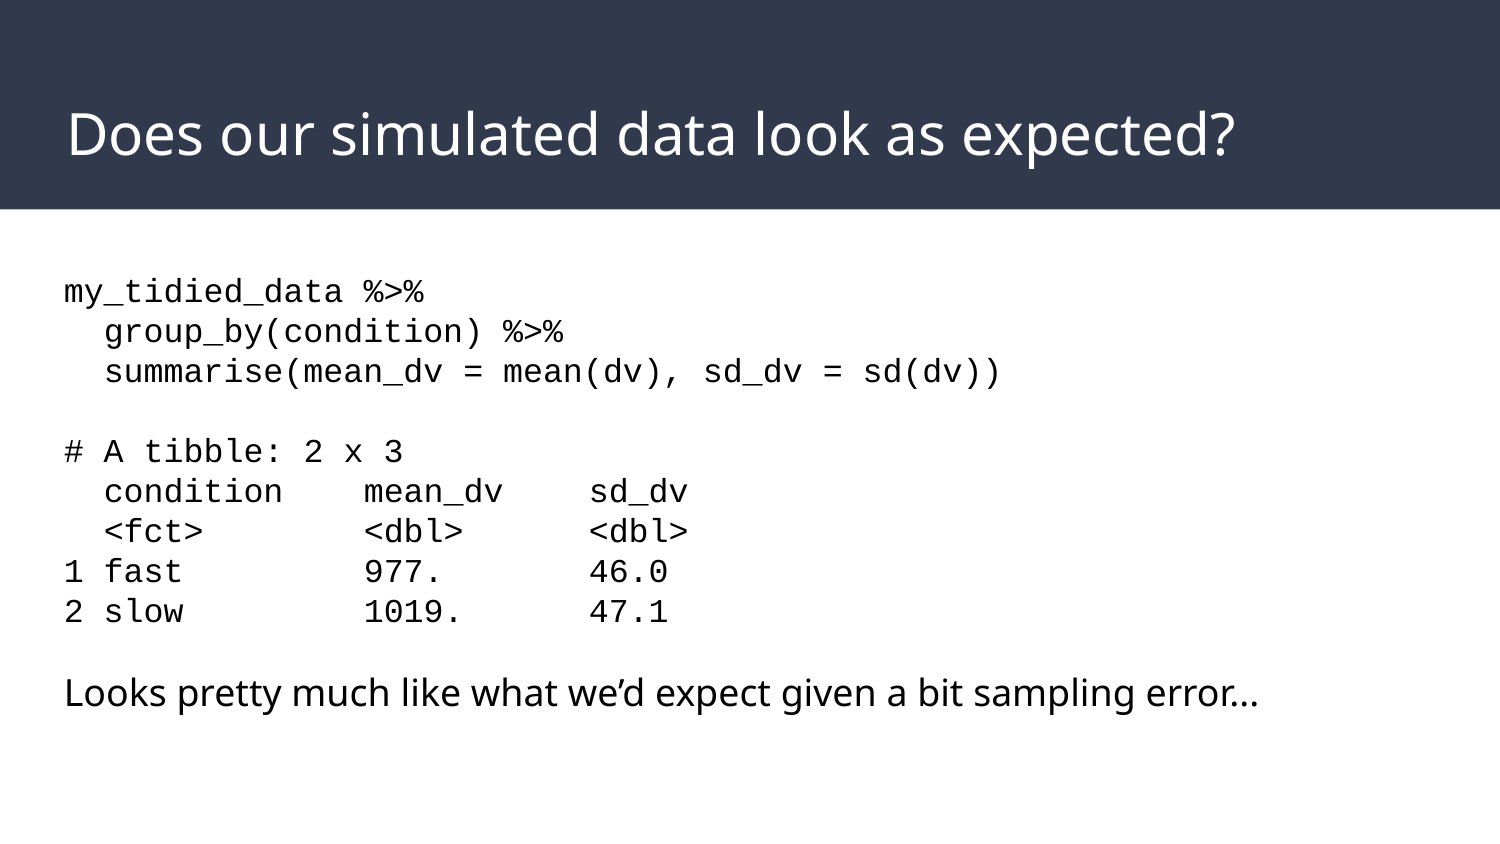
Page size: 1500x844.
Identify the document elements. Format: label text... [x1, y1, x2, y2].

text_box my_tidied_data %>% group_by(condition) %>% summarise(mean_dv = mean(dv), sd_dv = sd(dv)) # A tibble: 2 x 3 condition mean_dv sd_dv <fct> <dbl> <dbl> 1 fast 977. 46.0 2 slow 1019. 47.1 Looks pretty much like what we’d expect given a bit sampling error... [48, 254, 1447, 777]
title Does our simulated data look as expected? [51, 82, 1449, 185]
